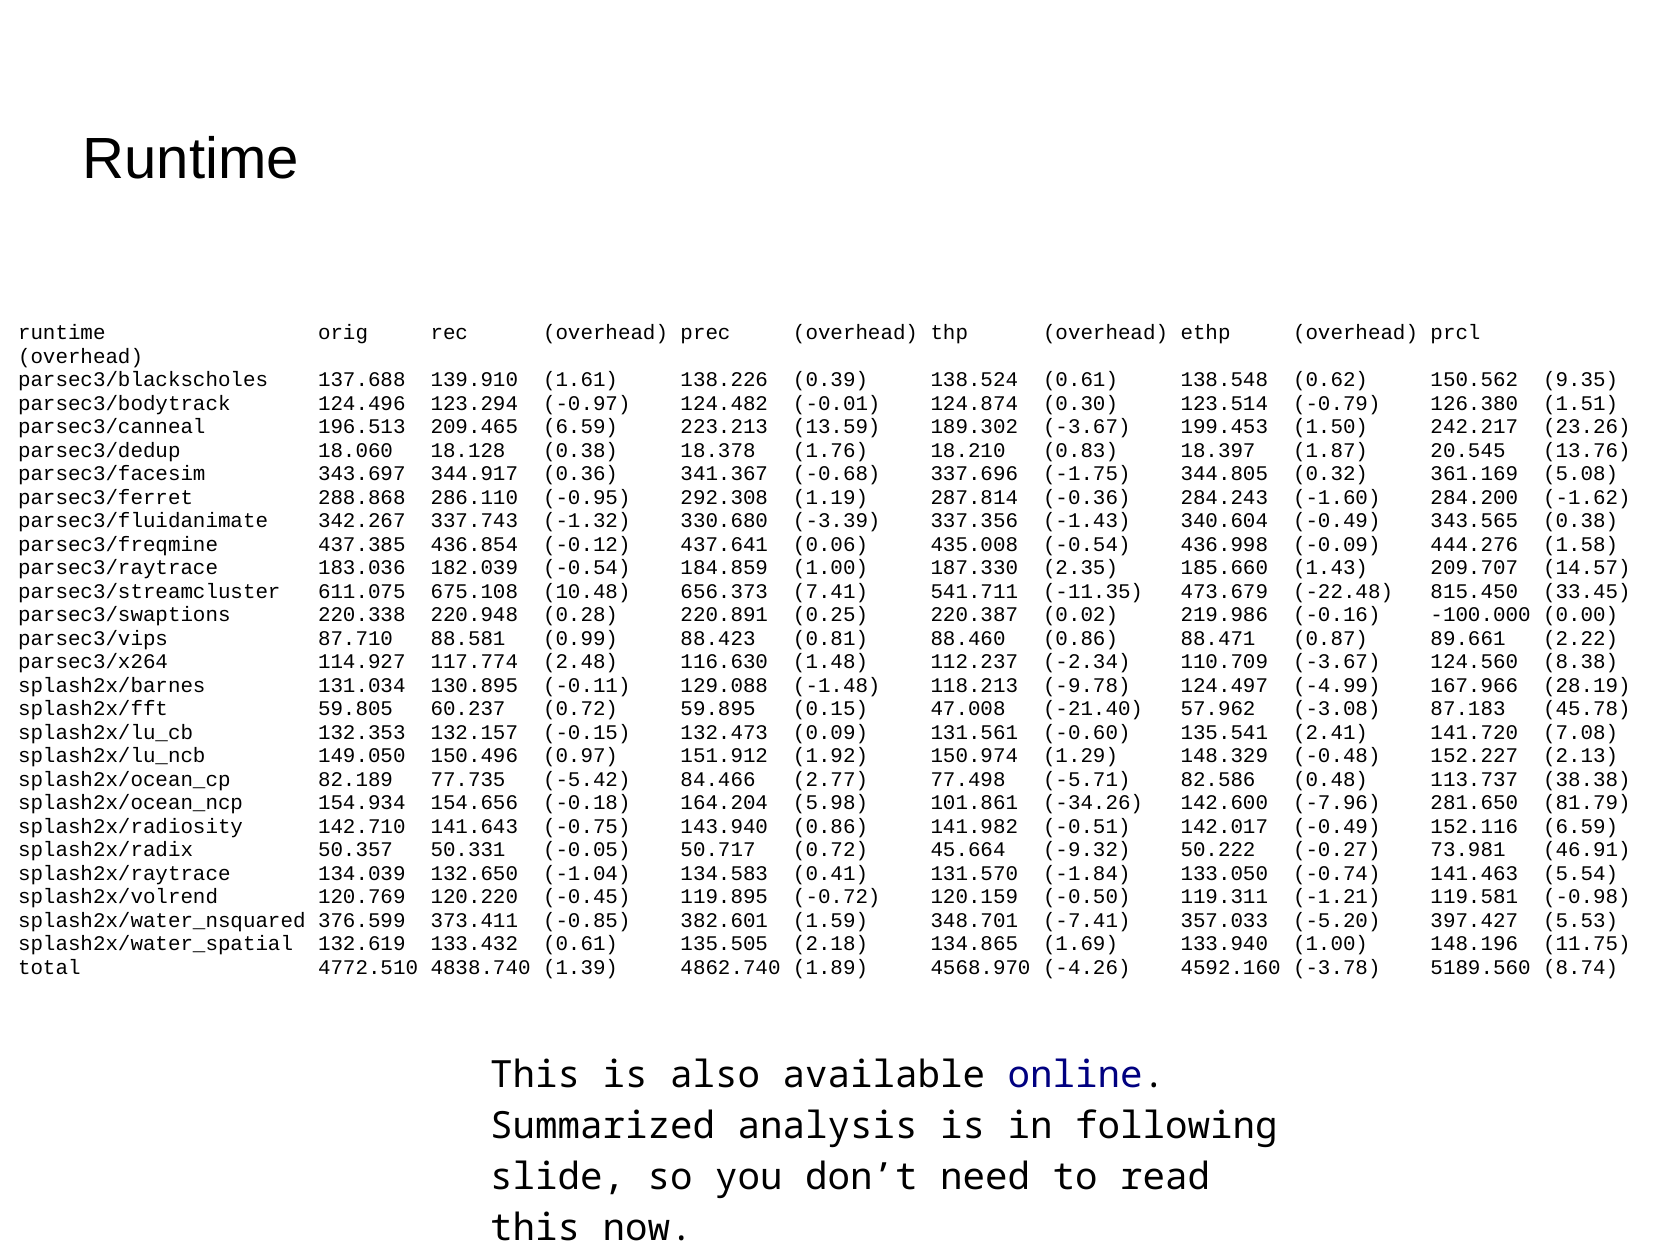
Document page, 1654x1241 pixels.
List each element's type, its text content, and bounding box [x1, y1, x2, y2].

title Runtime [82, 108, 1571, 210]
text_box runtime orig rec (overhead) prec (overhead) thp (overhead) ethp (overhead) prcl (overhead) parsec3/blackscholes 137.688 139.910 (1.61) 138.226 (0.39) 138.524 (0.61) 138.548 (0.62) 150.562 (9.35) parsec3/bodytrack 124.496 123.294 (-0.97) 124.482 (-0.01) 124.874 (0.30) 123.514 (-0.79) 126.380 (1.51) parsec3/canneal 196.513 209.465 (6.59) 223.213 (13.59) 189.302 (-3.67) 199.453 (1.50) 242.217 (23.26) parsec3/dedup 18.060 18.128 (0.38) 18.378 (1.76) 18.210 (0.83) 18.397 (1.87) 20.545 (13.76) parsec3/facesim 343.697 344.917 (0.36) 341.367 (-0.68) 337.696 (-1.75) 344.805 (0.32) 361.169 (5.08) parsec3/ferret 288.868 286.110 (-0.95) 292.308 (1.19) 287.814 (-0.36) 284.243 (-1.60) 284.200 (-1.62) parsec3/fluidanimate 342.267 337.743 (-1.32) 330.680 (-3.39) 337.356 (-1.43) 340.604 (-0.49) 343.565 (0.38) parsec3/freqmine 437.385 436.854 (-0.12) 437.641 (0.06) 435.008 (-0.54) 436.998 (-0.09) 444.276 (1.58) parsec3/raytrace 183.036 182.039 (-0.54) 184.859 (1.00) 187.330 (2.35) 185.660 (1.43) 209.707 (14.57) parsec3/streamcluster 611.075 675.108 (10.48) 656.373 (7.41) 541.711 (-11.35) 473.679 (-22.48) 815.450 (33.45) parsec3/swaptions 220.338 220.948 (0.28) 220.891 (0.25) 220.387 (0.02) 219.986 (-0.16) -100.000 (0.00) parsec3/vips 87.710 88.581 (0.99) 88.423 (0.81) 88.460 (0.86) 88.471 (0.87) 89.661 (2.22) parsec3/x264 114.927 117.774 (2.48) 116.630 (1.48) 112.237 (-2.34) 110.709 (-3.67) 124.560 (8.38) splash2x/barnes 131.034 130.895 (-0.11) 129.088 (-1.48) 118.213 (-9.78) 124.497 (-4.99) 167.966 (28.19) splash2x/fft 59.805 60.237 (0.72) 59.895 (0.15) 47.008 (-21.40) 57.962 (-3.08) 87.183 (45.78) splash2x/lu_cb 132.353 132.157 (-0.15) 132.473 (0.09) 131.561 (-0.60) 135.541 (2.41) 141.720 (7.08) splash2x/lu_ncb 149.050 150.496 (0.97) 151.912 (1.92) 150.974 (1.29) 148.329 (-0.48) 152.227 (2.13) splash2x/ocean_cp 82.189 77.735 (-5.42) 84.466 (2.77) 77.498 (-5.71) 82.586 (0.48) 113.737 (38.38) splash2x/ocean_ncp 154.934 154.656 (-0.18) 164.204 (5.98) 101.861 (-34.26) 142.600 (-7.96) 281.650 (81.79) splash2x/radiosity 142.710 141.643 (-0.75) 143.940 (0.86) 141.982 (-0.51) 142.017 (-0.49) 152.116 (6.59) splash2x/radix 50.357 50.331 (-0.05) 50.717 (0.72) 45.664 (-9.32) 50.222 (-0.27) 73.981 (46.91) splash2x/raytrace 134.039 132.650 (-1.04) 134.583 (0.41) 131.570 (-1.84) 133.050 (-0.74) 141.463 (5.54) splash2x/volrend 120.769 120.220 (-0.45) 119.895 (-0.72) 120.159 (-0.50) 119.311 (-1.21) 119.581 (-0.98) splash2x/water_nsquared 376.599 373.411 (-0.85) 382.601 (1.59) 348.701 (-7.41) 357.033 (-5.20) 397.427 (5.53) splash2x/water_spatial 132.619 133.432 (0.61) 135.505 (2.18) 134.865 (1.69) 133.940 (1.00) 148.196 (11.75) total 4772.510 4838.740 (1.39) 4862.740 (1.89) 4568.970 (-4.26) 4592.160 (-3.78) 5189.560 (8.74) [3, 315, 1647, 988]
text_box This is also available online. Summarized analysis is in following slide, so you don’t need to read this now. [475, 1040, 1306, 1201]
